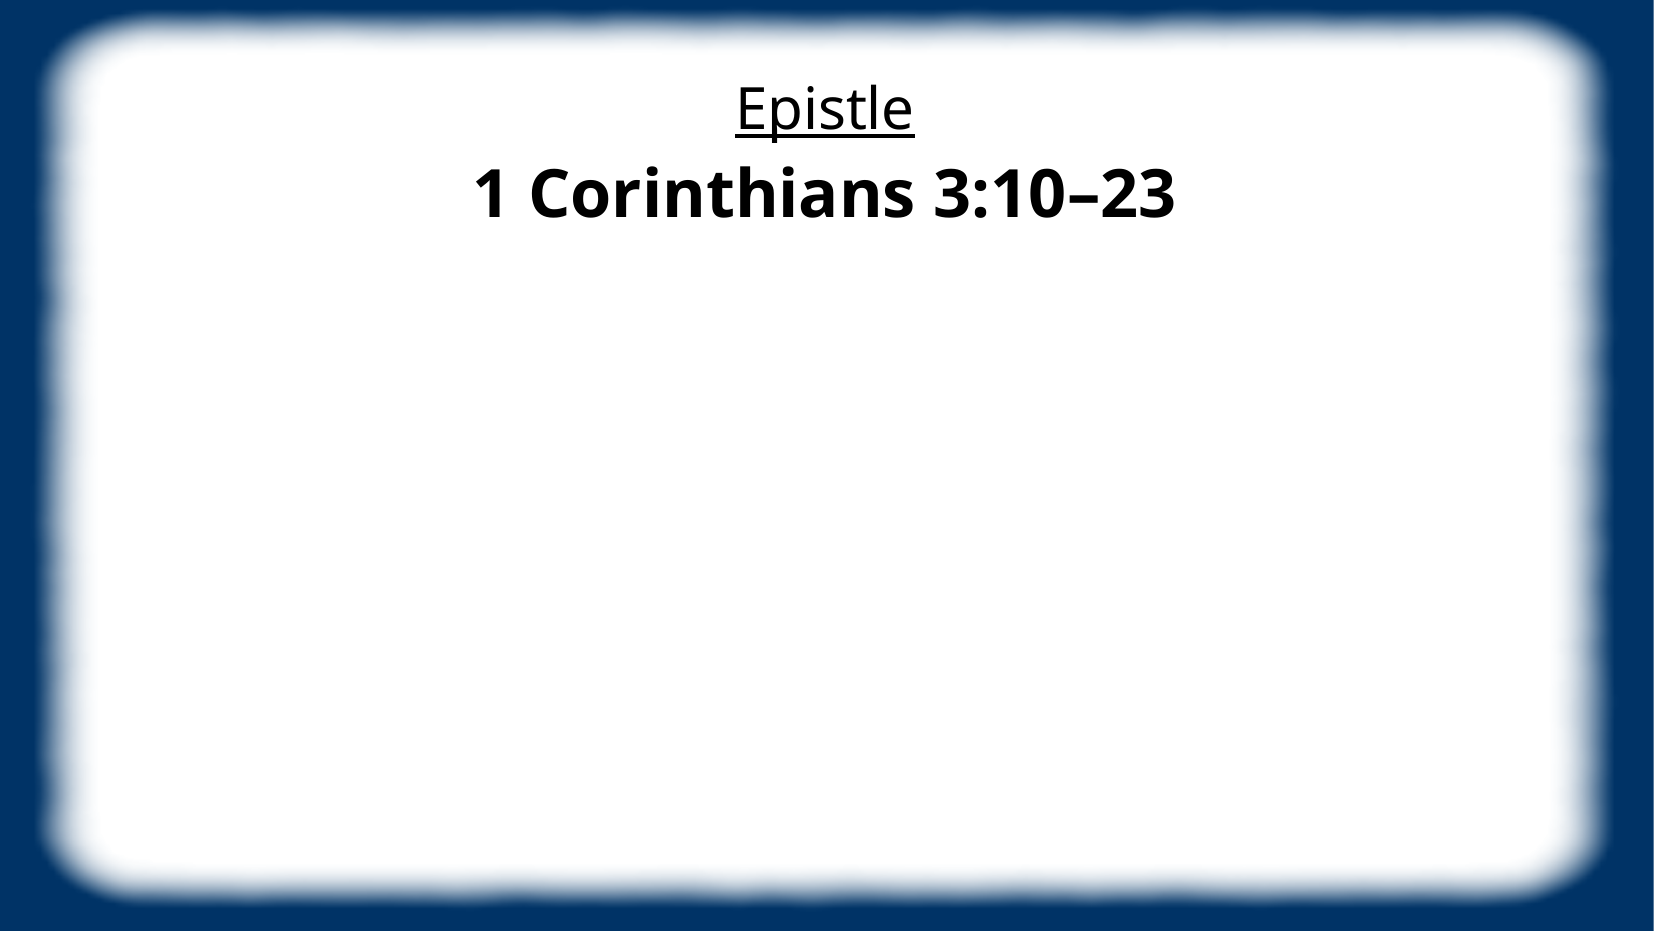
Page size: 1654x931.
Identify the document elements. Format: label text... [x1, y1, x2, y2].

picture [0, 0, 1654, 931]
text_box Epistle 1 Corinthians 3:10–23 [90, 60, 1561, 256]
